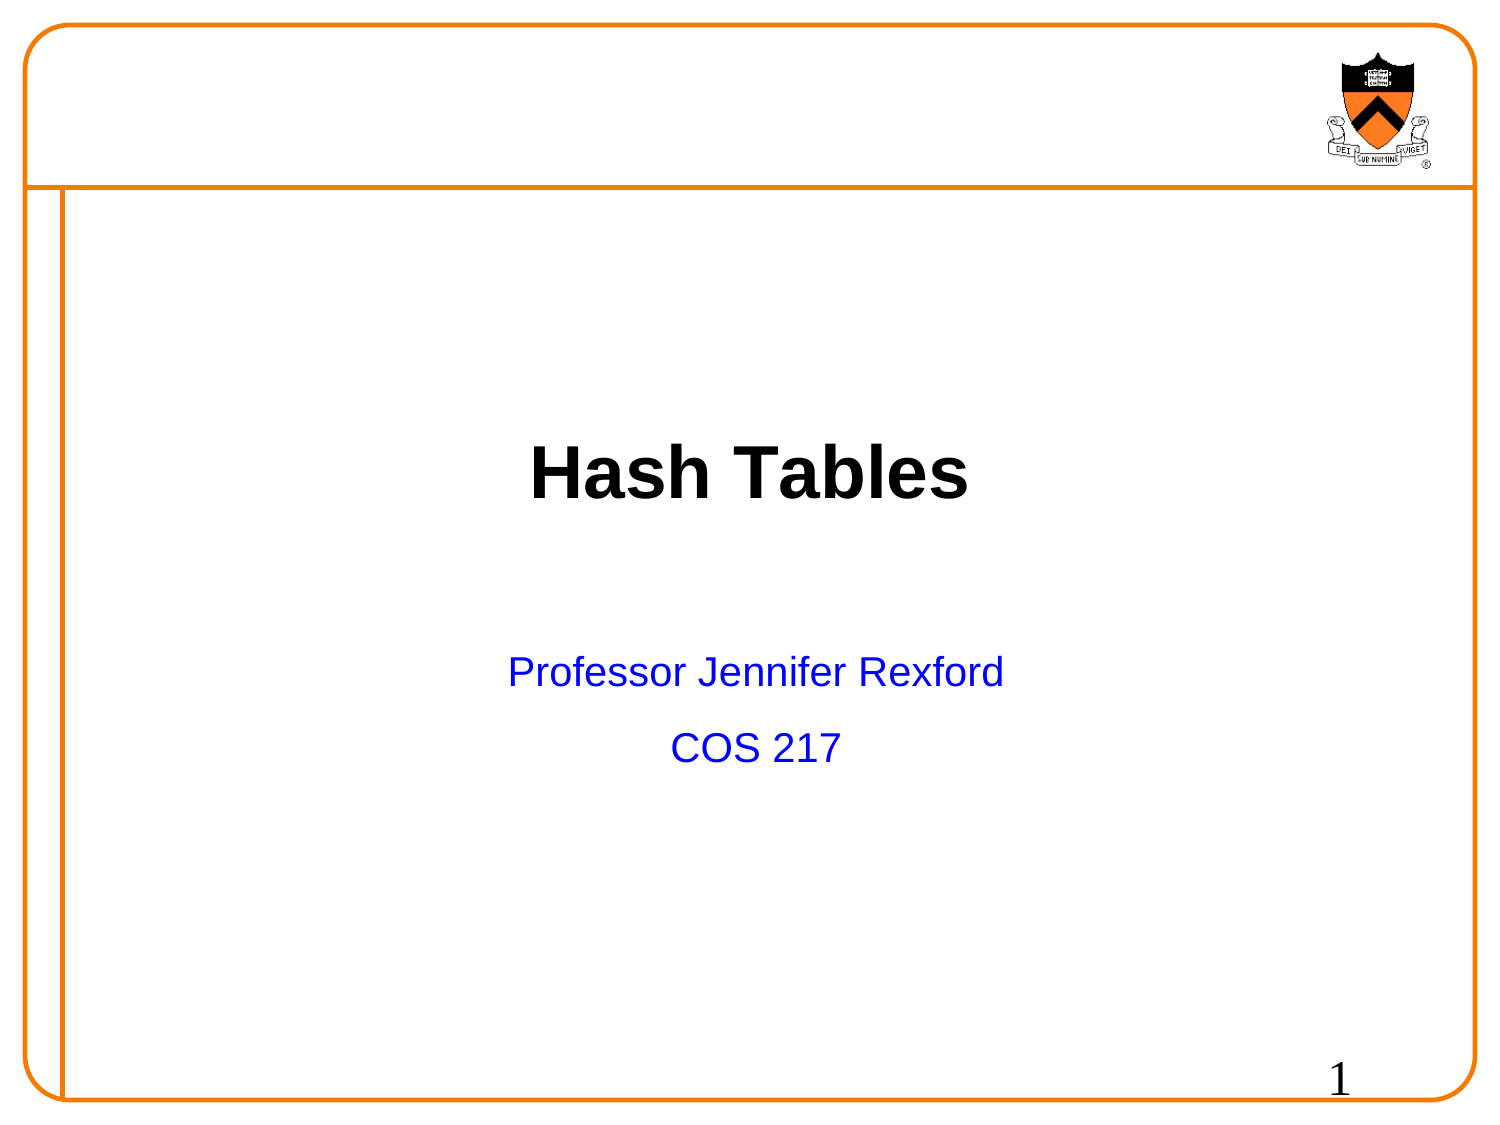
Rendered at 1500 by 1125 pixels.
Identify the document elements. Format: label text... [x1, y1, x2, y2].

picture [1325, 49, 1431, 169]
subtitle Professor Jennifer Rexford COS 217 [125, 637, 1388, 926]
title Hash Tables [112, 374, 1388, 563]
